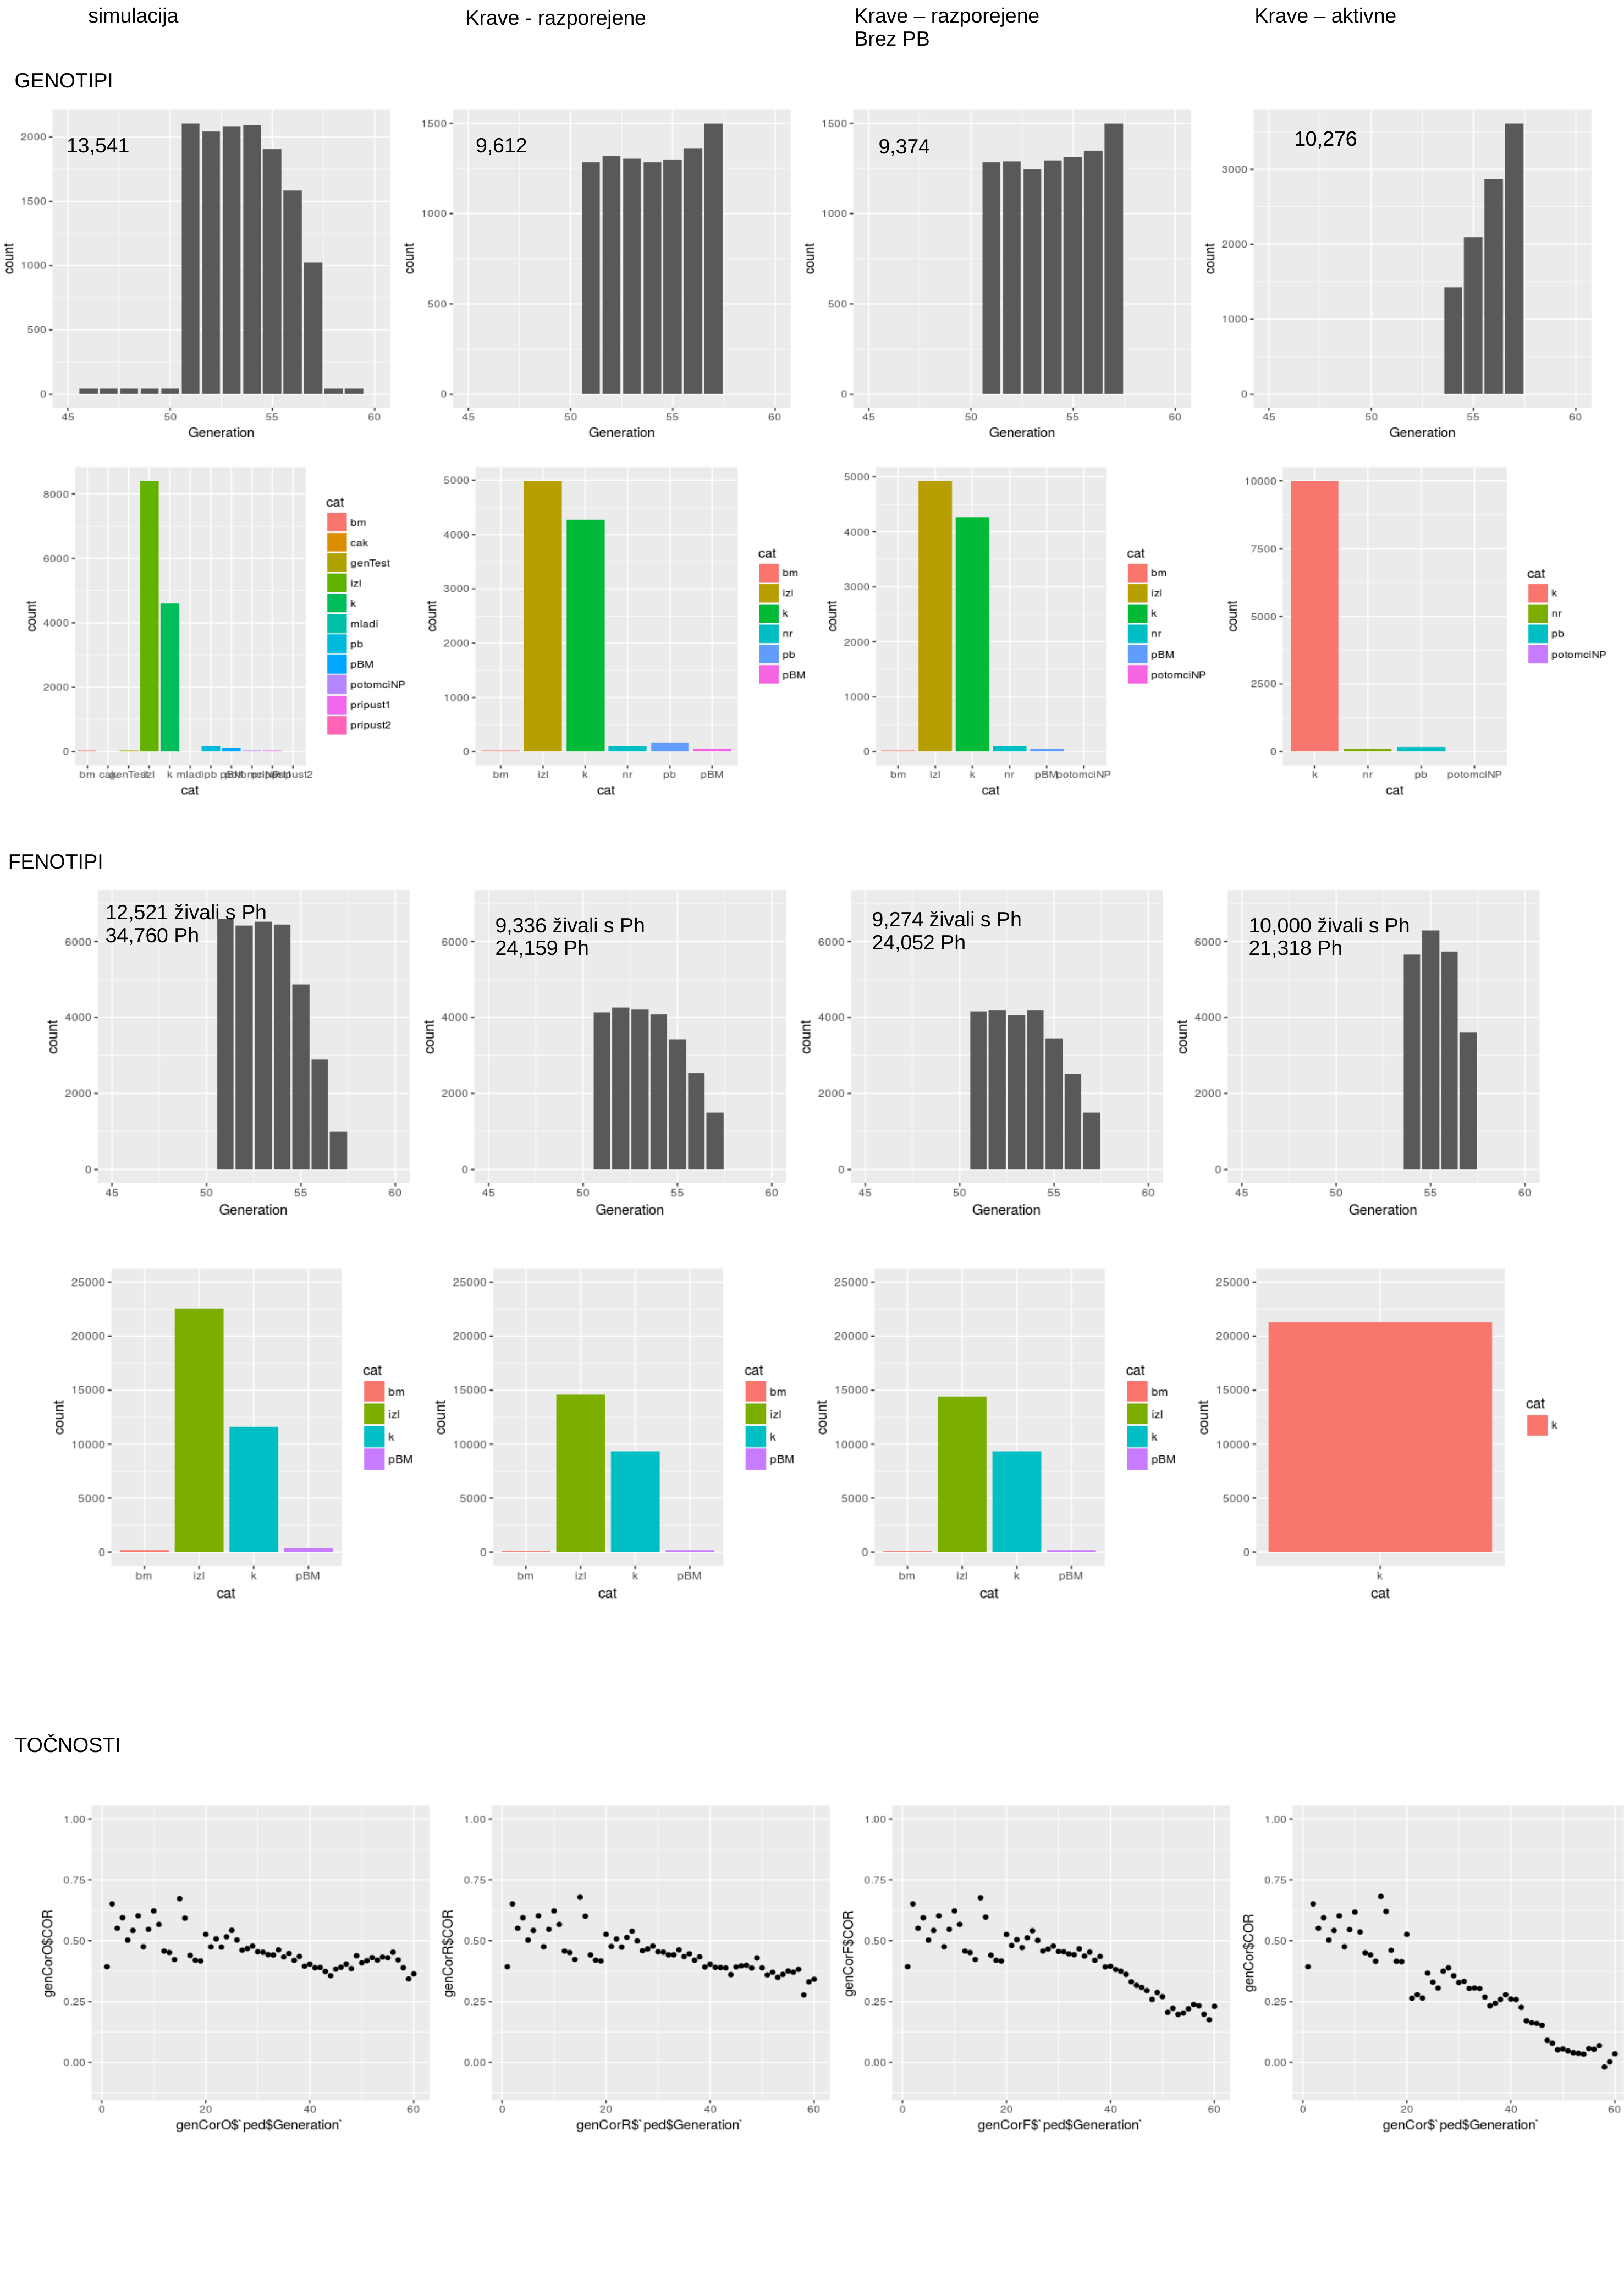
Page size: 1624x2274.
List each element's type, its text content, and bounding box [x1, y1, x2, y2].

text_box simulacija [80, 0, 355, 52]
picture [19, 461, 1621, 801]
text_box 9,612 [467, 130, 650, 162]
picture [36, 1799, 1624, 2139]
text_box 9,374 [870, 131, 1053, 163]
text_box Krave - razporejene [457, 2, 732, 93]
text_box 10,000 živali s Ph 21,318 Ph [1240, 909, 1429, 987]
picture [0, 103, 1598, 444]
text_box 13,541 [58, 130, 241, 162]
text_box TOČNOSTI [6, 1729, 461, 1761]
text_box Krave – aktivne [1246, 0, 1521, 91]
text_box 10,276 [1286, 123, 1468, 155]
text_box 9,336 živali s Ph 24,159 Ph [487, 909, 676, 987]
picture [46, 1262, 1572, 1605]
text_box FENOTIPI [0, 845, 455, 877]
picture [40, 883, 1546, 1222]
text_box 9,274 živali s Ph 24,052 Ph [863, 903, 1053, 981]
text_box GENOTIPI [6, 65, 461, 96]
text_box Krave – razporejene Brez PB [846, 0, 1121, 129]
text_box 12,521 živali s Ph 34,760 Ph [97, 896, 286, 974]
